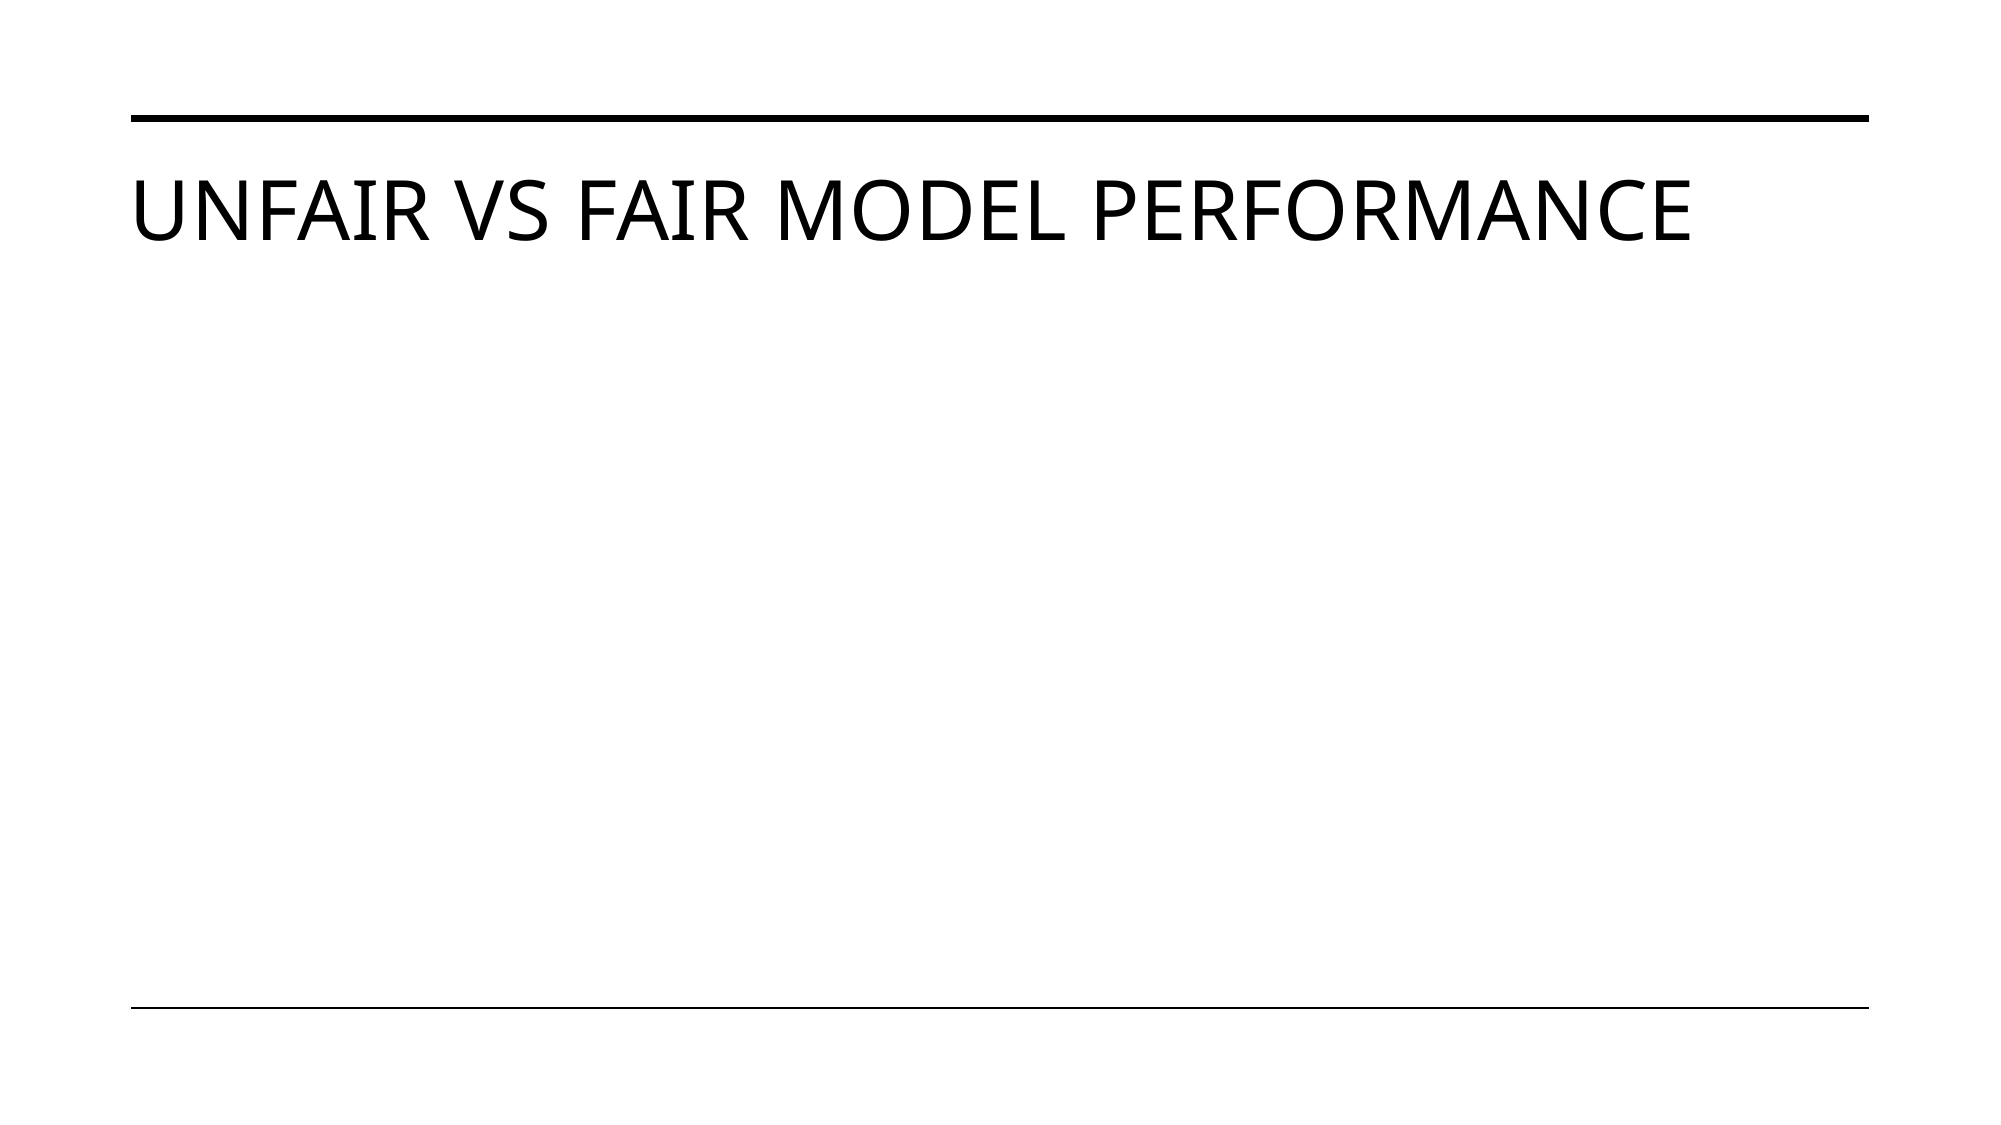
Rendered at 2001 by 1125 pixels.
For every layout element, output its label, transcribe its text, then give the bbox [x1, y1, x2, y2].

title Unfair vs fair model performance [114, 149, 1869, 365]
